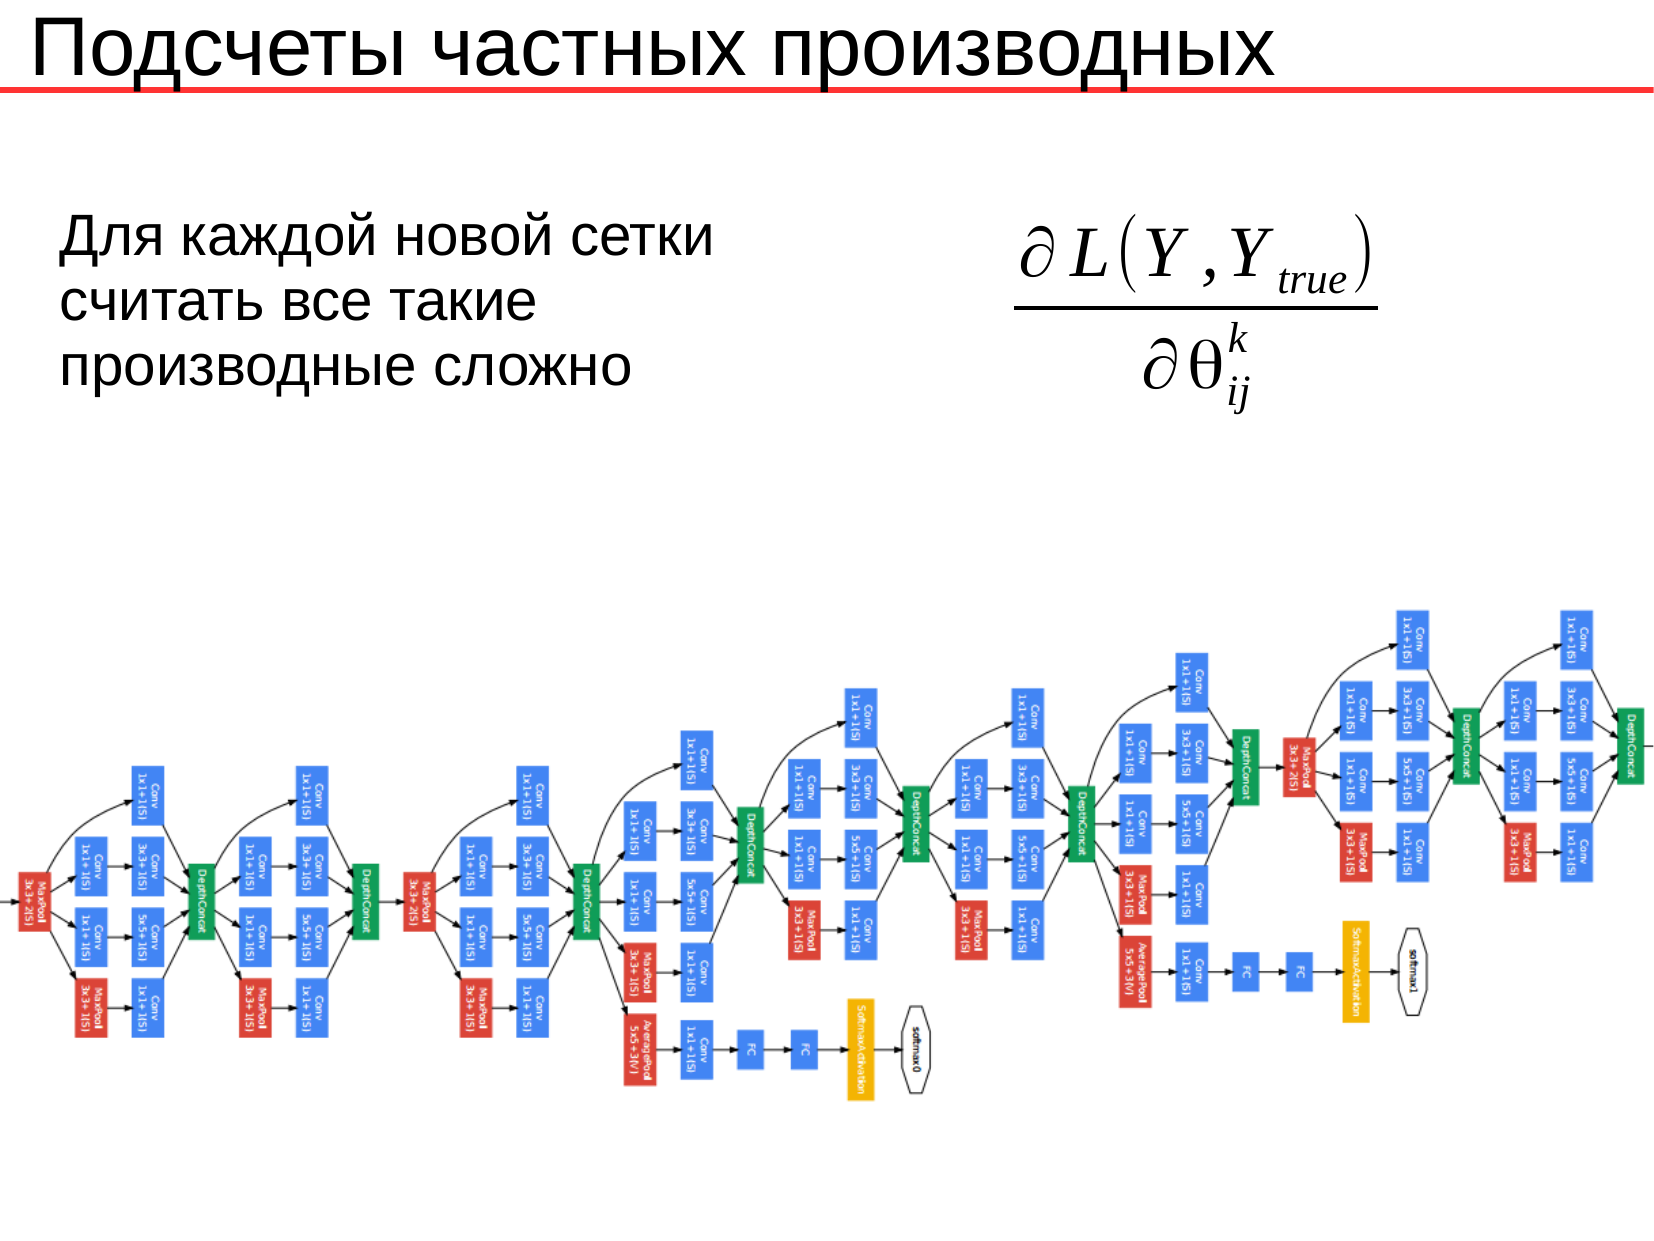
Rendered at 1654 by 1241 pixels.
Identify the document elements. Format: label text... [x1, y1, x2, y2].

picture [0, 592, 1654, 1111]
title Подсчеты частных производных [29, 0, 1518, 94]
chart [1005, 210, 1388, 415]
text_box Для каждой новой сетки считать все такие производные сложно [45, 195, 916, 496]
